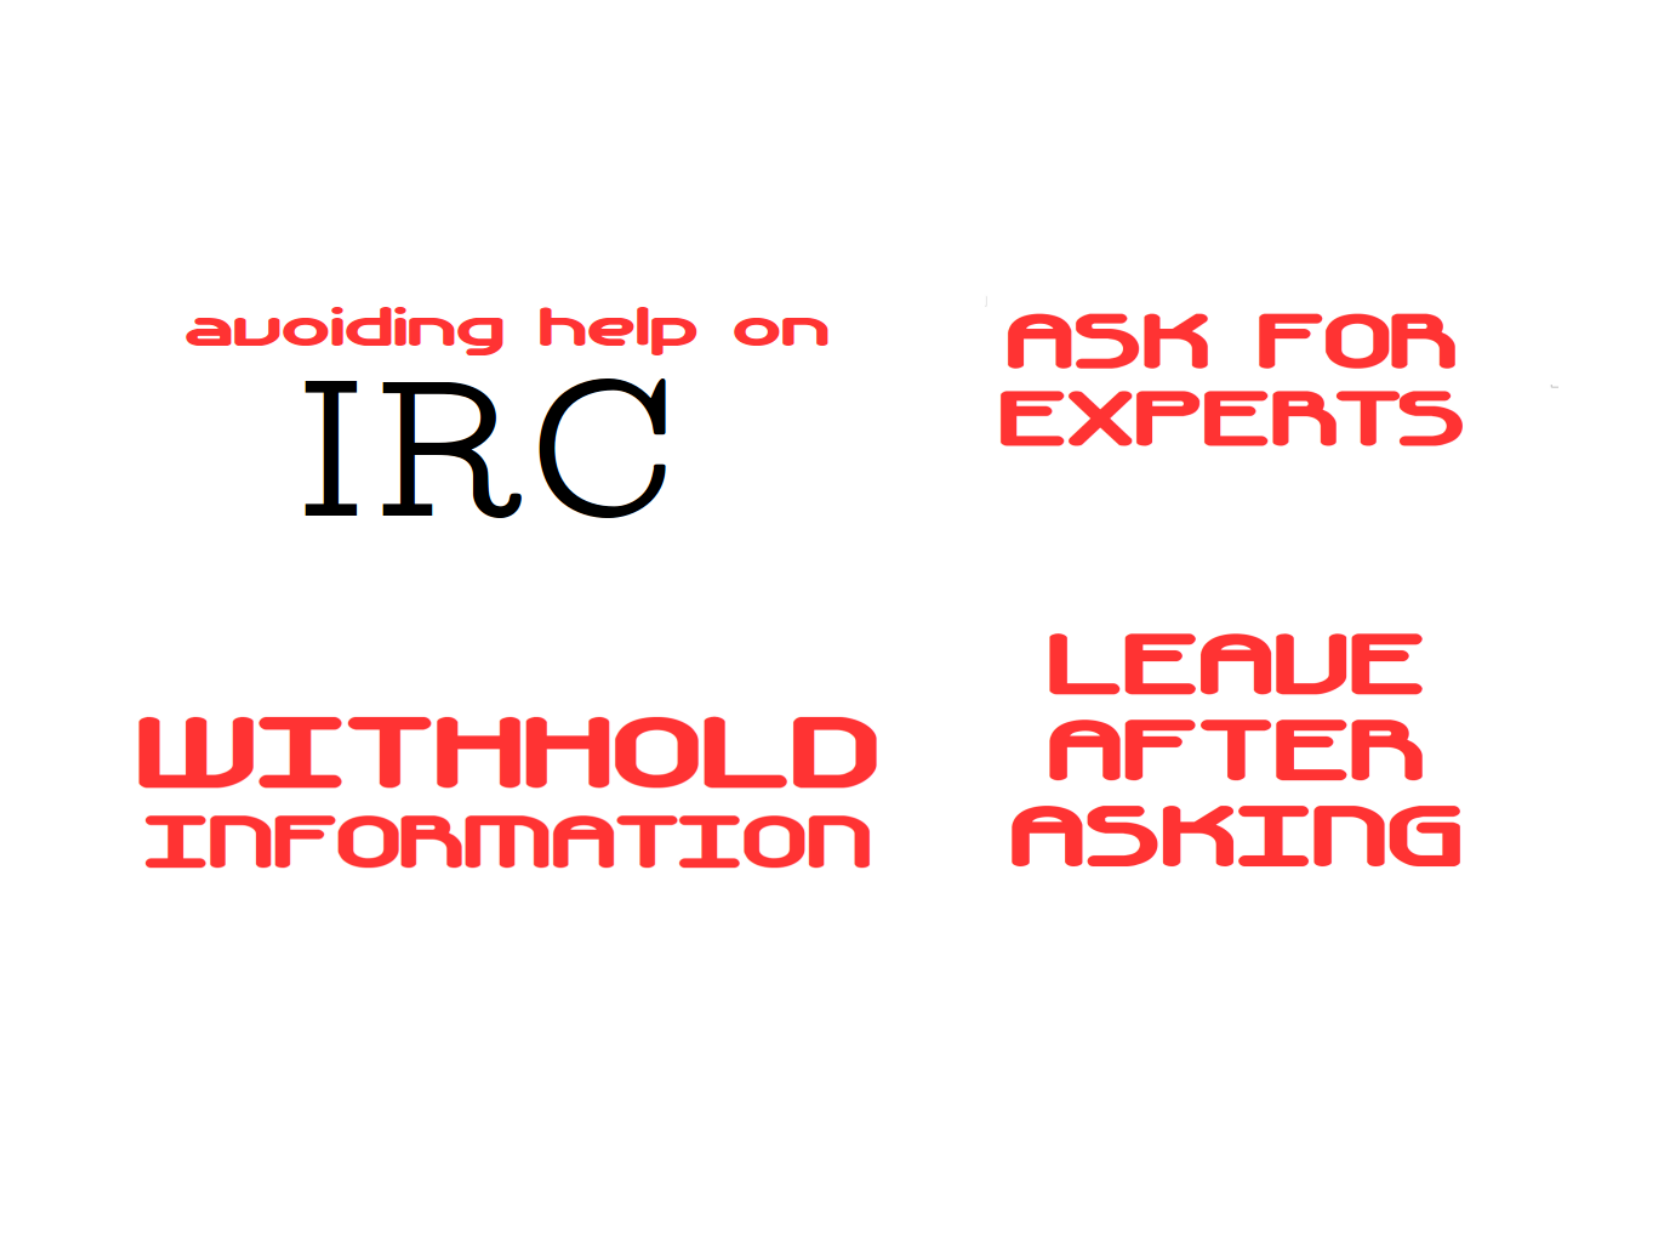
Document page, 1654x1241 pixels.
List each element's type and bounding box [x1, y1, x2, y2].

picture [27, 199, 1654, 1040]
